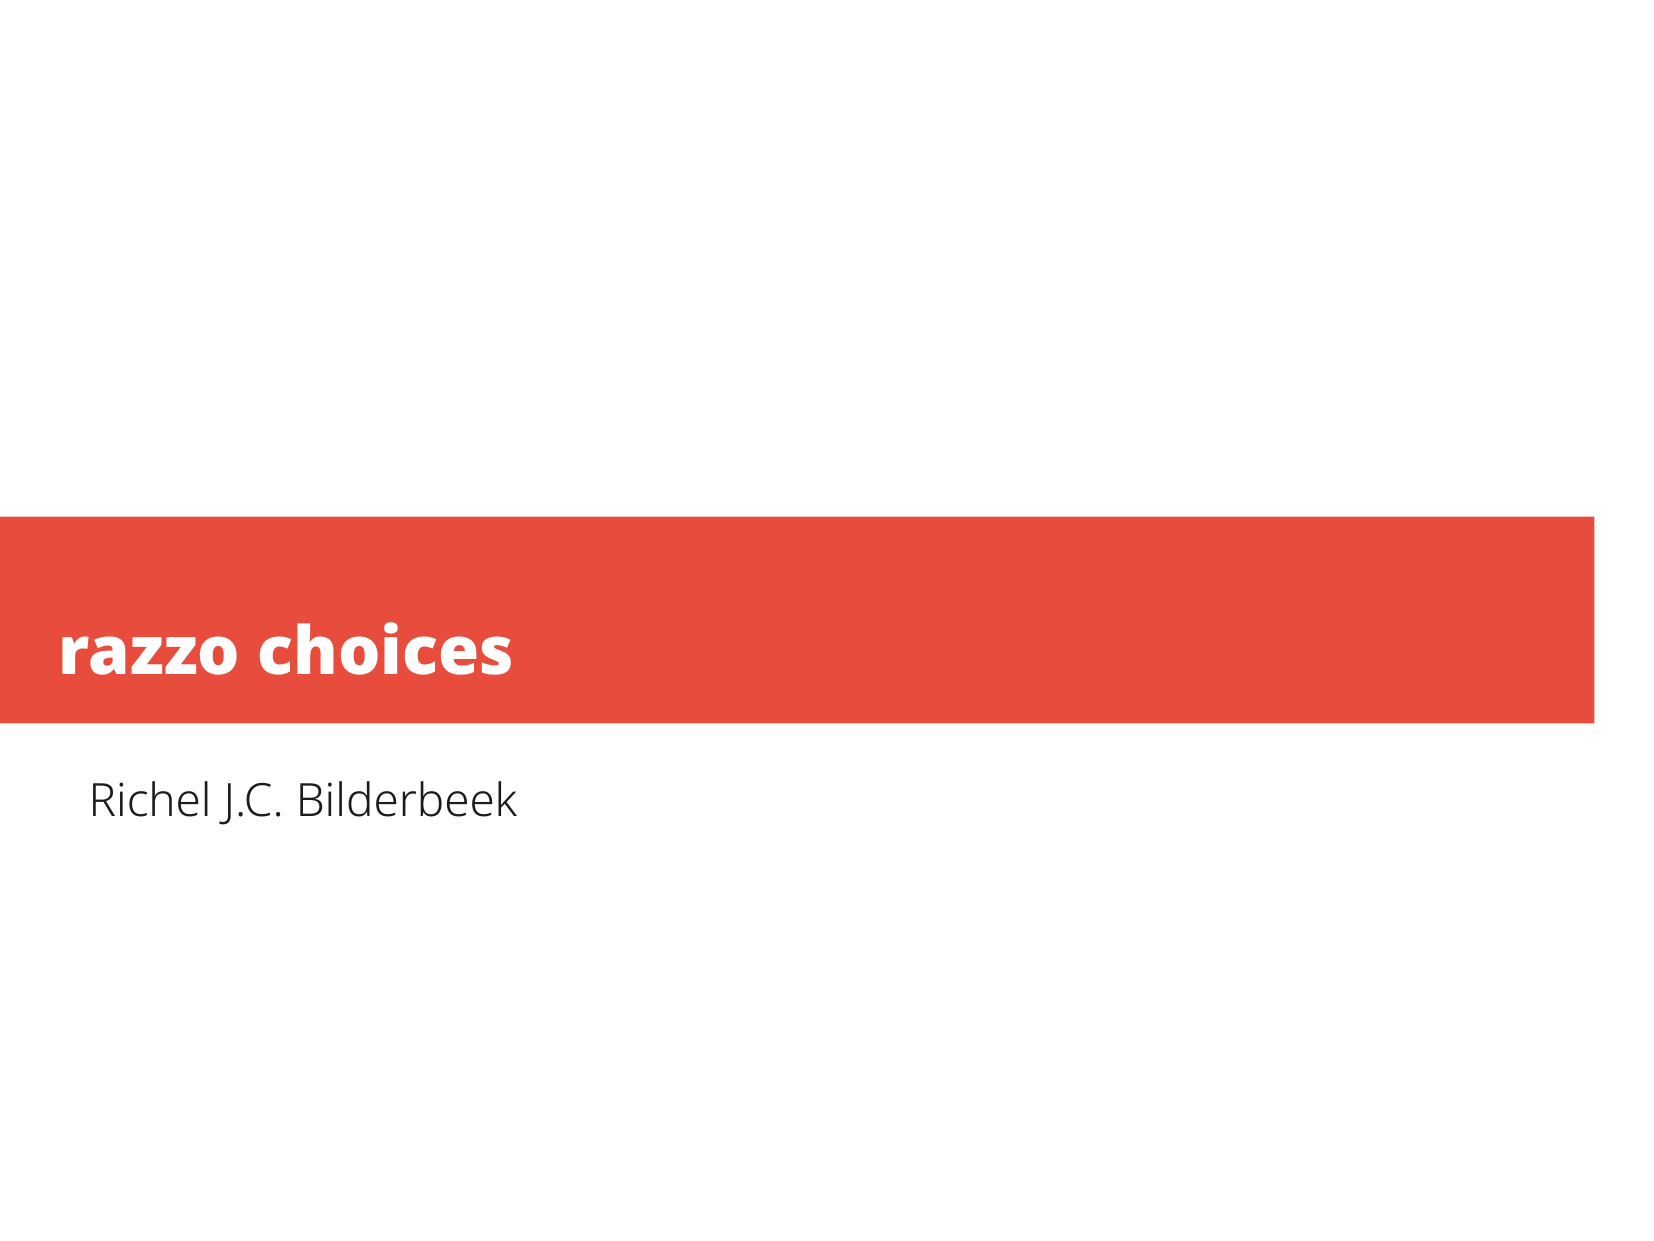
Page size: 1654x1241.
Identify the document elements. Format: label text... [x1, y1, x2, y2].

subtitle Richel J.C. Bilderbeek [88, 767, 1595, 1182]
title razzo choices [59, 546, 1595, 694]
